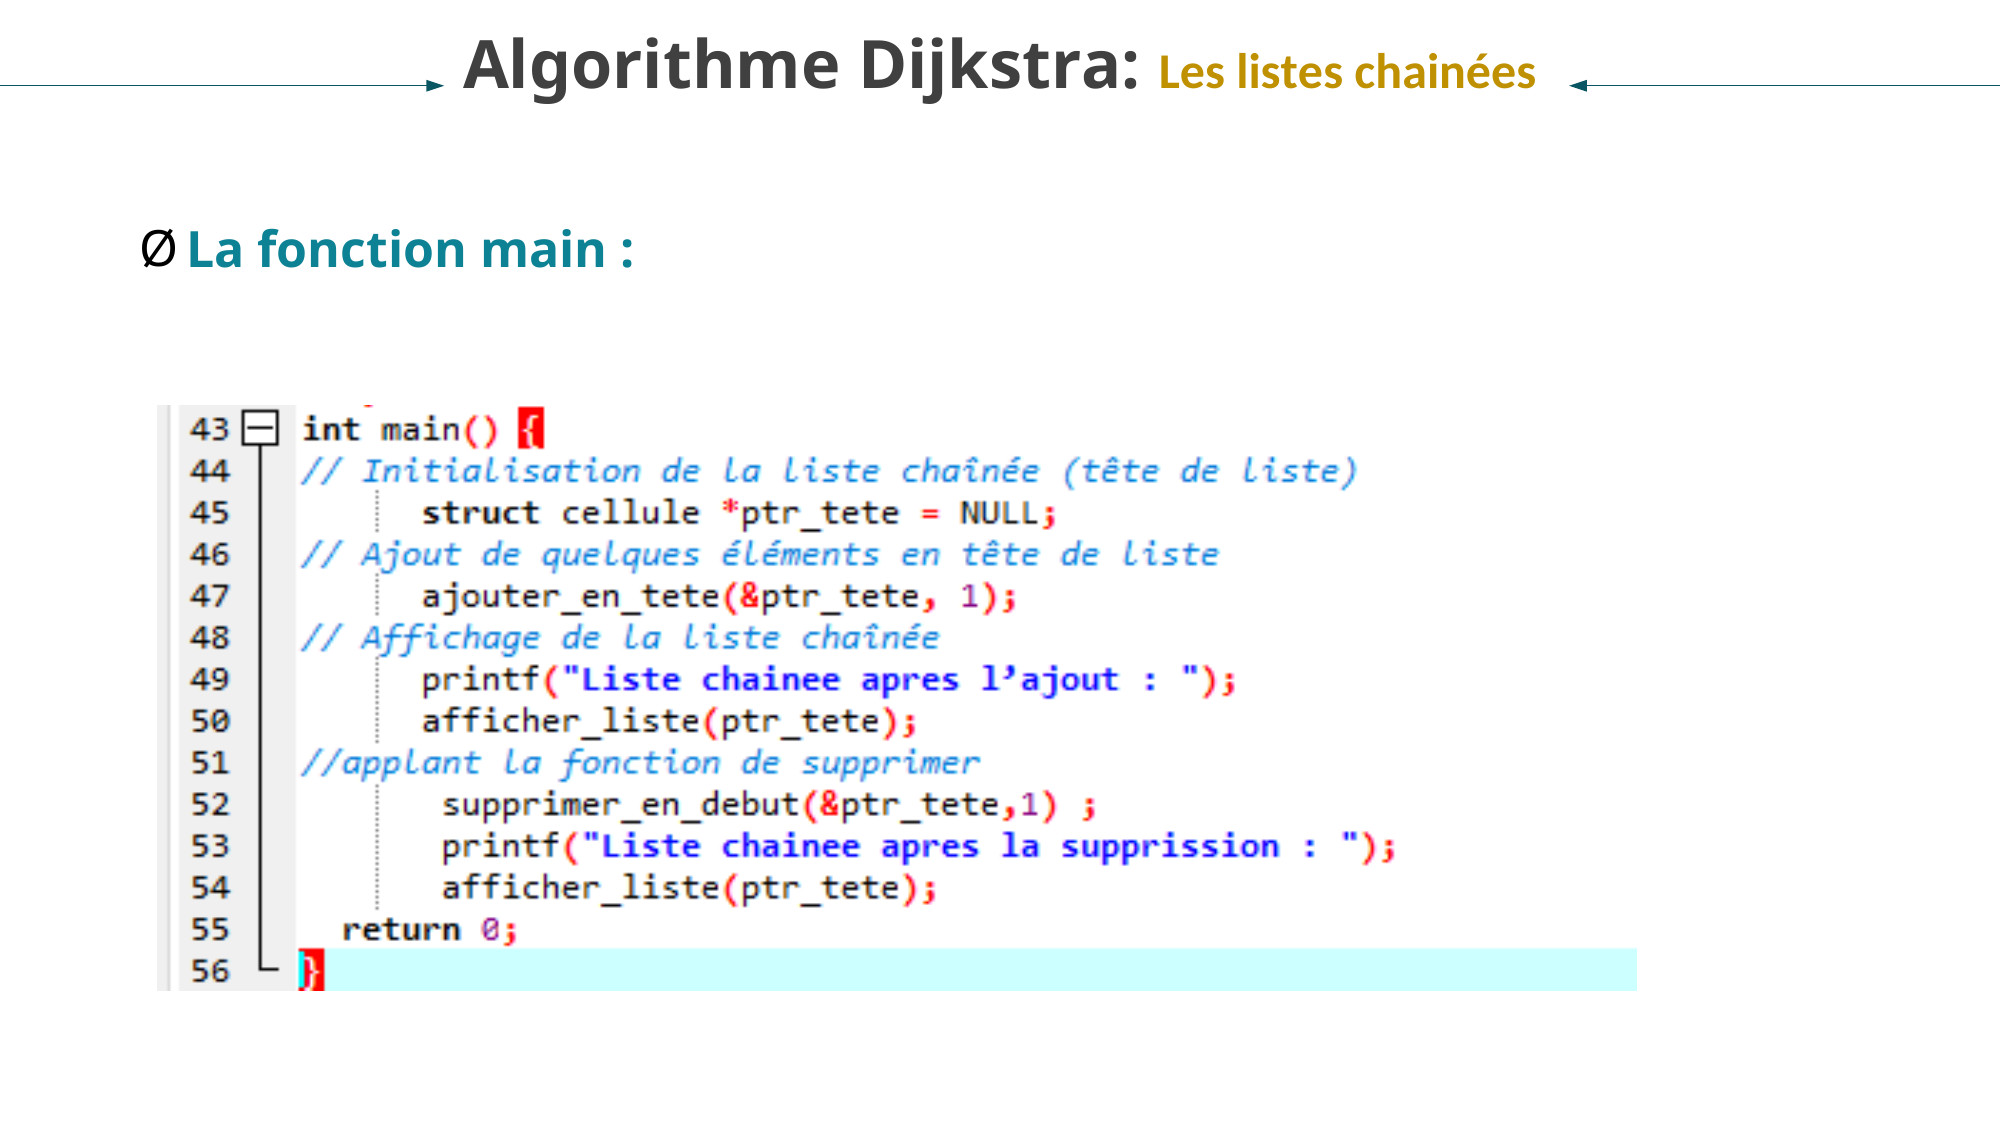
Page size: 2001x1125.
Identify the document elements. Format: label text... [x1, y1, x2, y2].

text_box Algorithme Dijkstra: Les listes chainées [37, 31, 1963, 104]
picture [157, 405, 1637, 991]
text_box La fonction main : [124, 209, 1570, 286]
